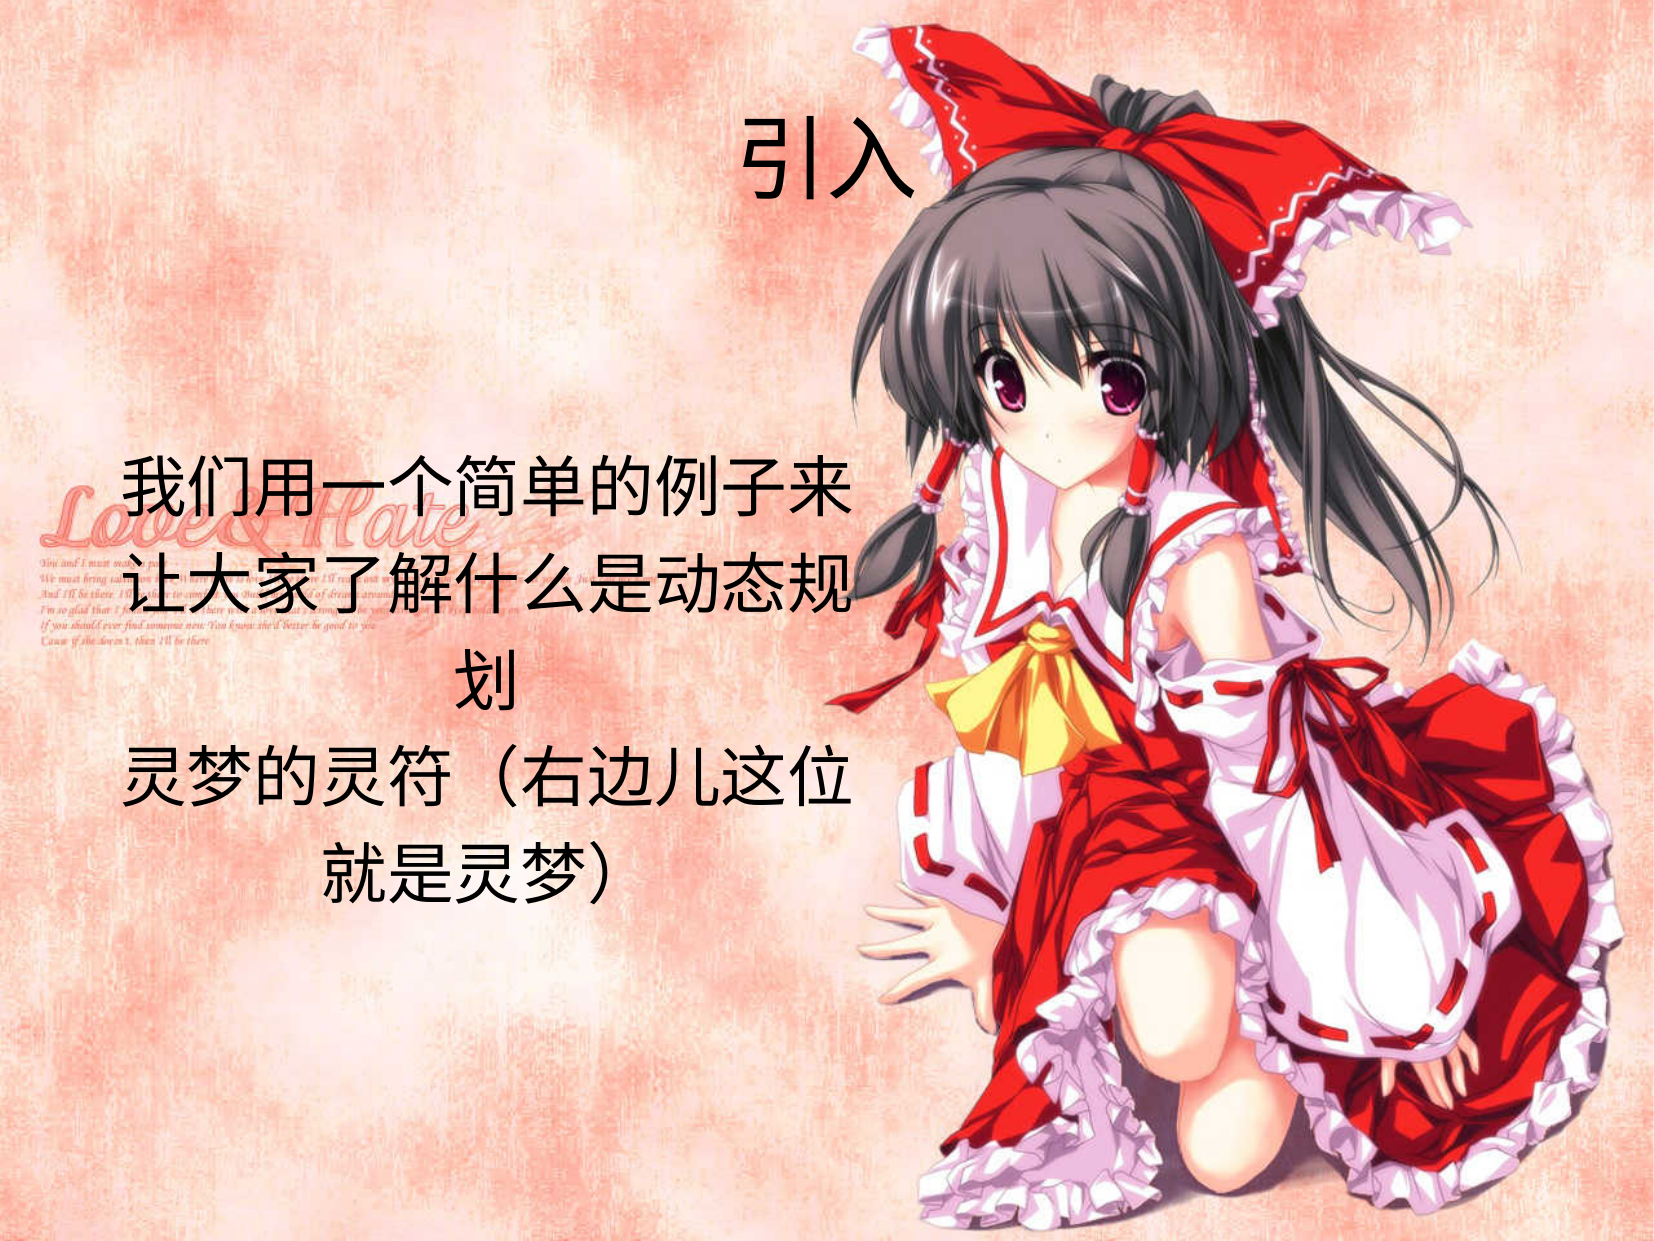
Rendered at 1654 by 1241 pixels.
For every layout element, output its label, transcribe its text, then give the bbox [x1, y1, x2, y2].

title 引入 [82, 49, 1571, 257]
picture [0, 0, 1654, 1241]
subtitle 我们用一个简单的例子来让大家了解什么是动态规划 灵梦的灵符（右边儿这位就是灵梦） [118, 288, 857, 1063]
